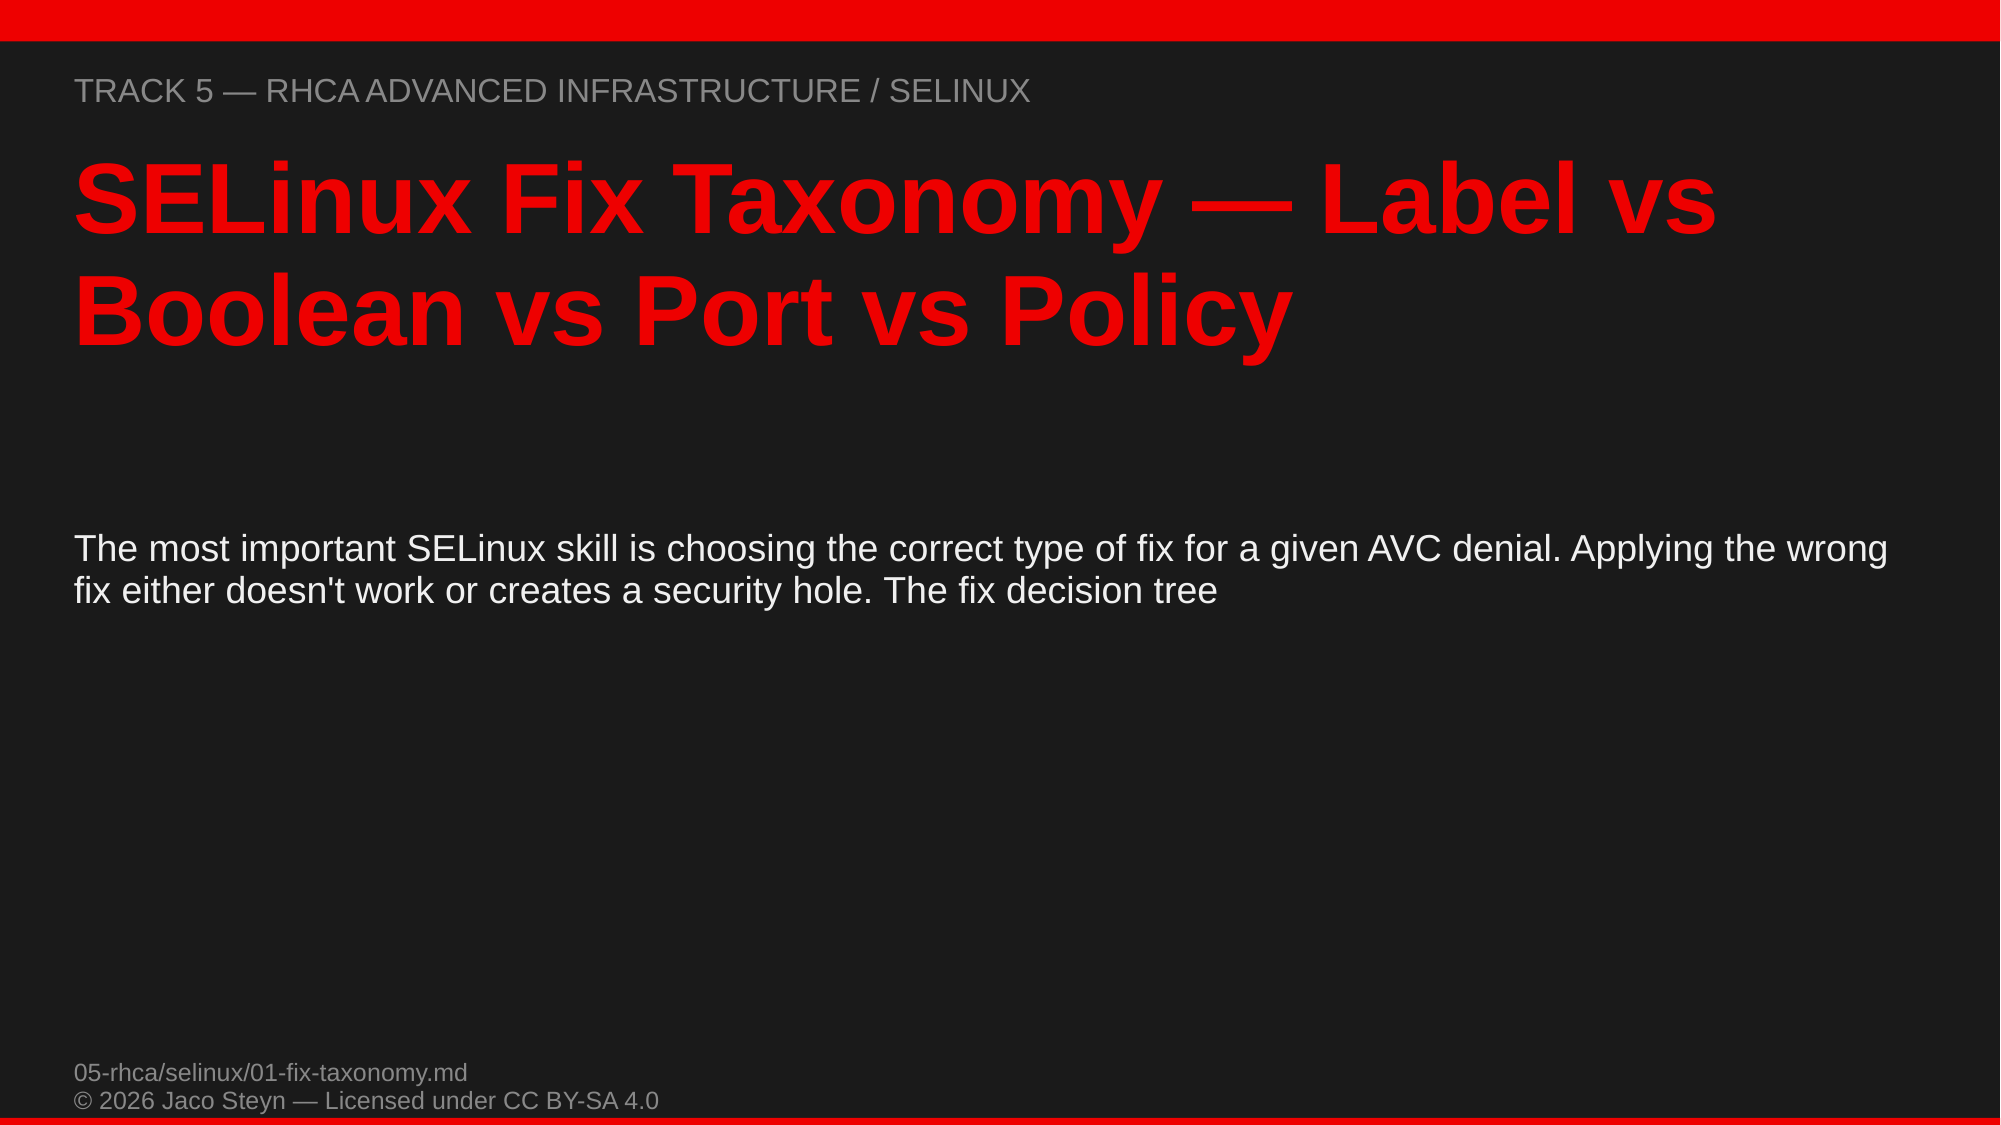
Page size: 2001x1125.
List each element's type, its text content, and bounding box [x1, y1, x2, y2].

text_box TRACK 5 — RHCA ADVANCED INFRASTRUCTURE / SELINUX [59, 64, 1942, 119]
text_box The most important SELinux skill is choosing the correct type of fix for a given AVC denial. Applying the wrong fix either doesn't work or creates a security hole. The fix decision tree [59, 519, 1942, 727]
text_box 05-rhca/selinux/01-fix-taxonomy.md © 2026 Jaco Steyn — Licensed under CC BY-SA 4.0 [59, 1051, 1942, 1111]
text_box SELinux Fix Taxonomy — Label vs Boolean vs Port vs Policy [59, 135, 1942, 461]
text_box [0, 0, 2001, 42]
text_box [0, 1117, 2001, 1125]
